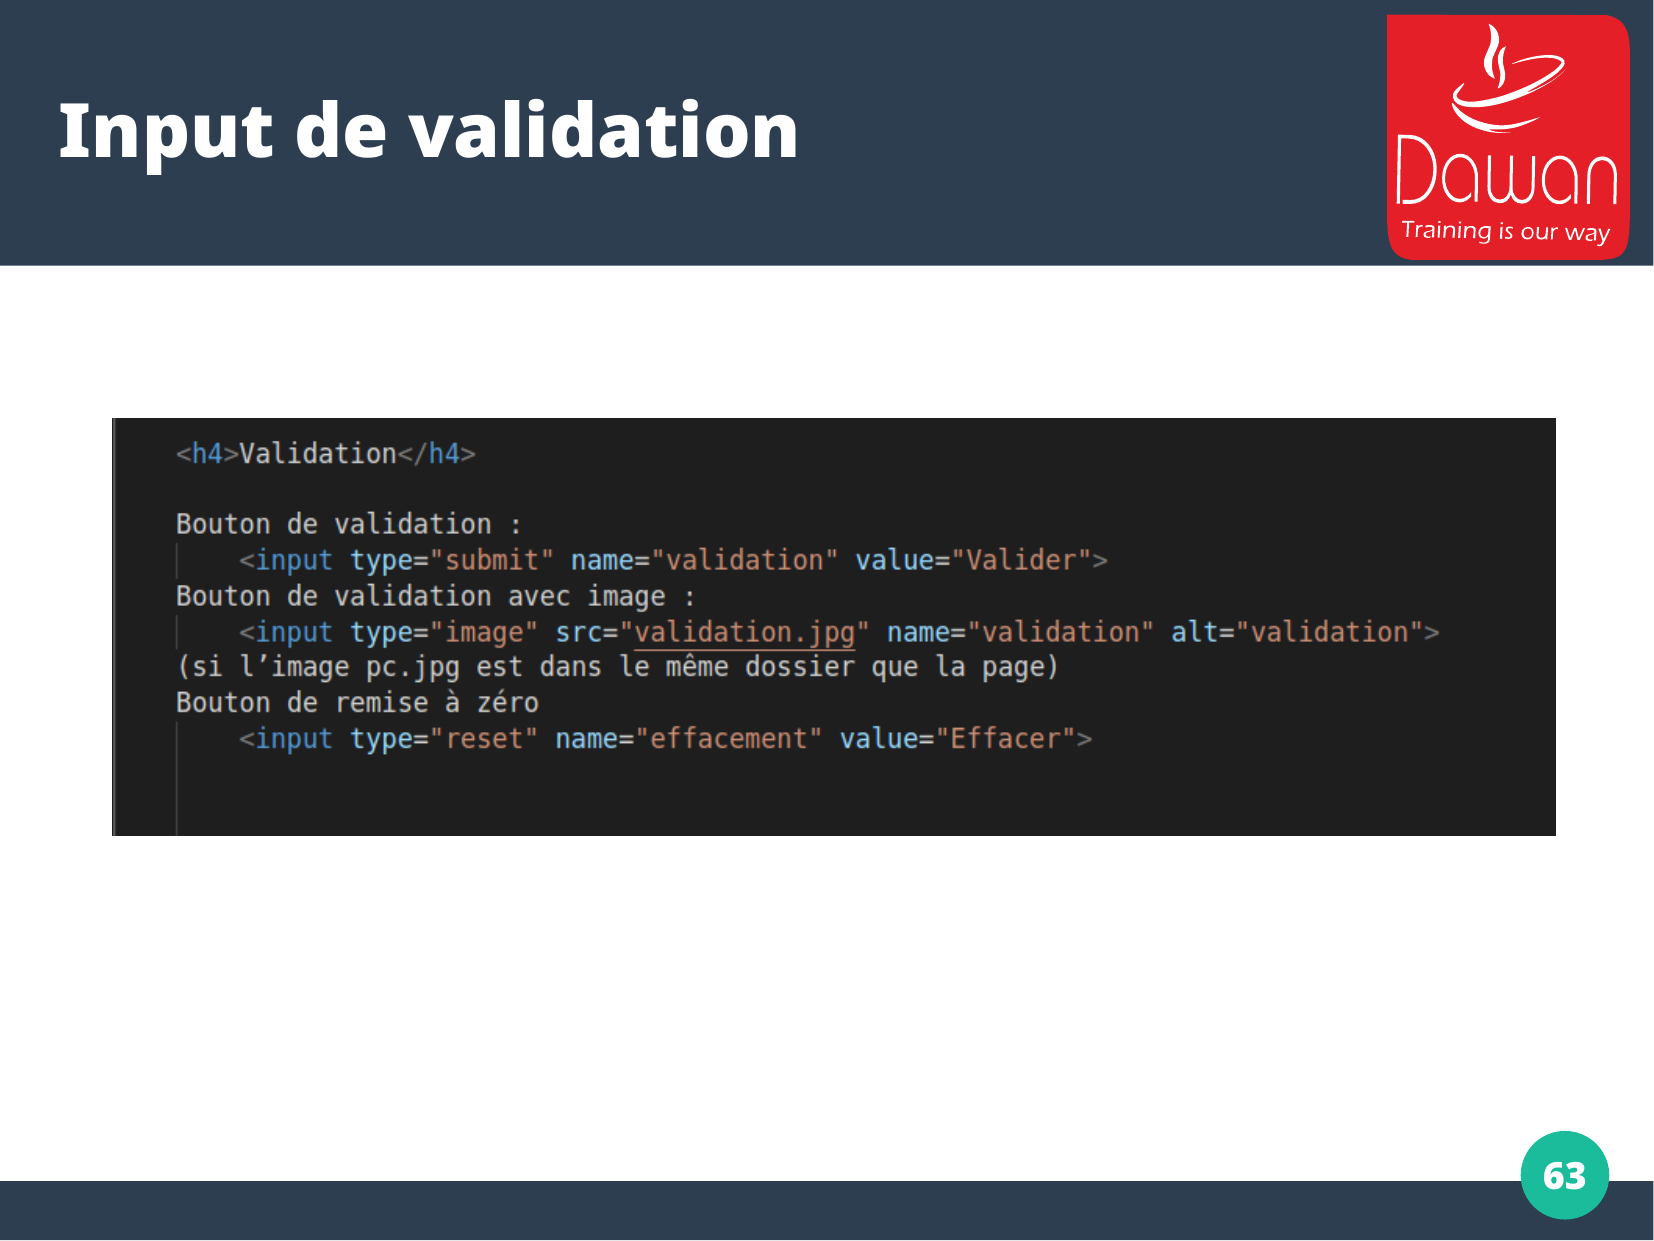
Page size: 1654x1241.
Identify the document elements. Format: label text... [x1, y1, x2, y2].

picture [1387, 14, 1630, 260]
picture [112, 418, 1556, 837]
title Input de validation [59, 49, 1387, 207]
